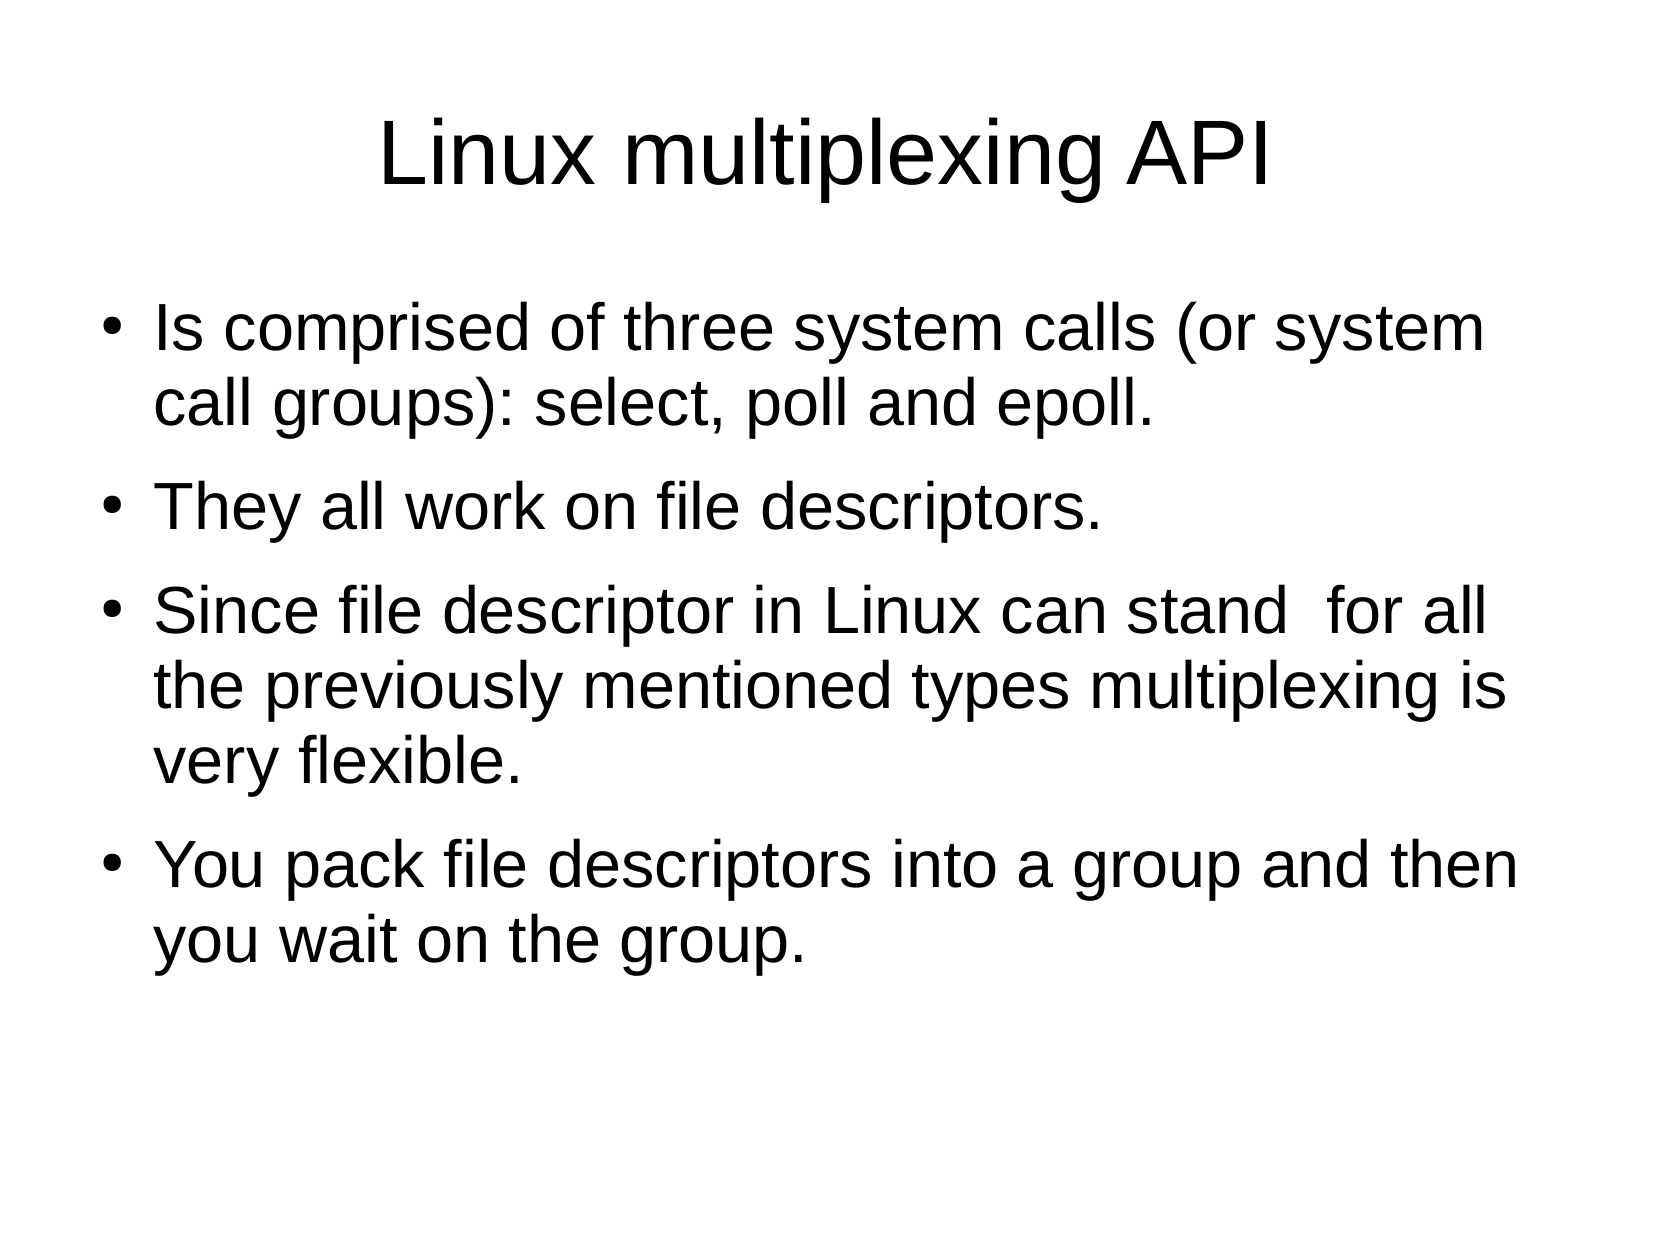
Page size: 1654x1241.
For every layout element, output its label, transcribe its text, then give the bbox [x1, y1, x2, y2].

list Is comprised of three system calls (or system call groups): select, poll and epoll. They all work on file descriptors. Since file descriptor in Linux can stand for all the previously mentioned types multiplexing is very flexible. You pack file descriptors into a group and then you wait on the group. [82, 290, 1571, 1109]
title Linux multiplexing API [82, 49, 1571, 257]
